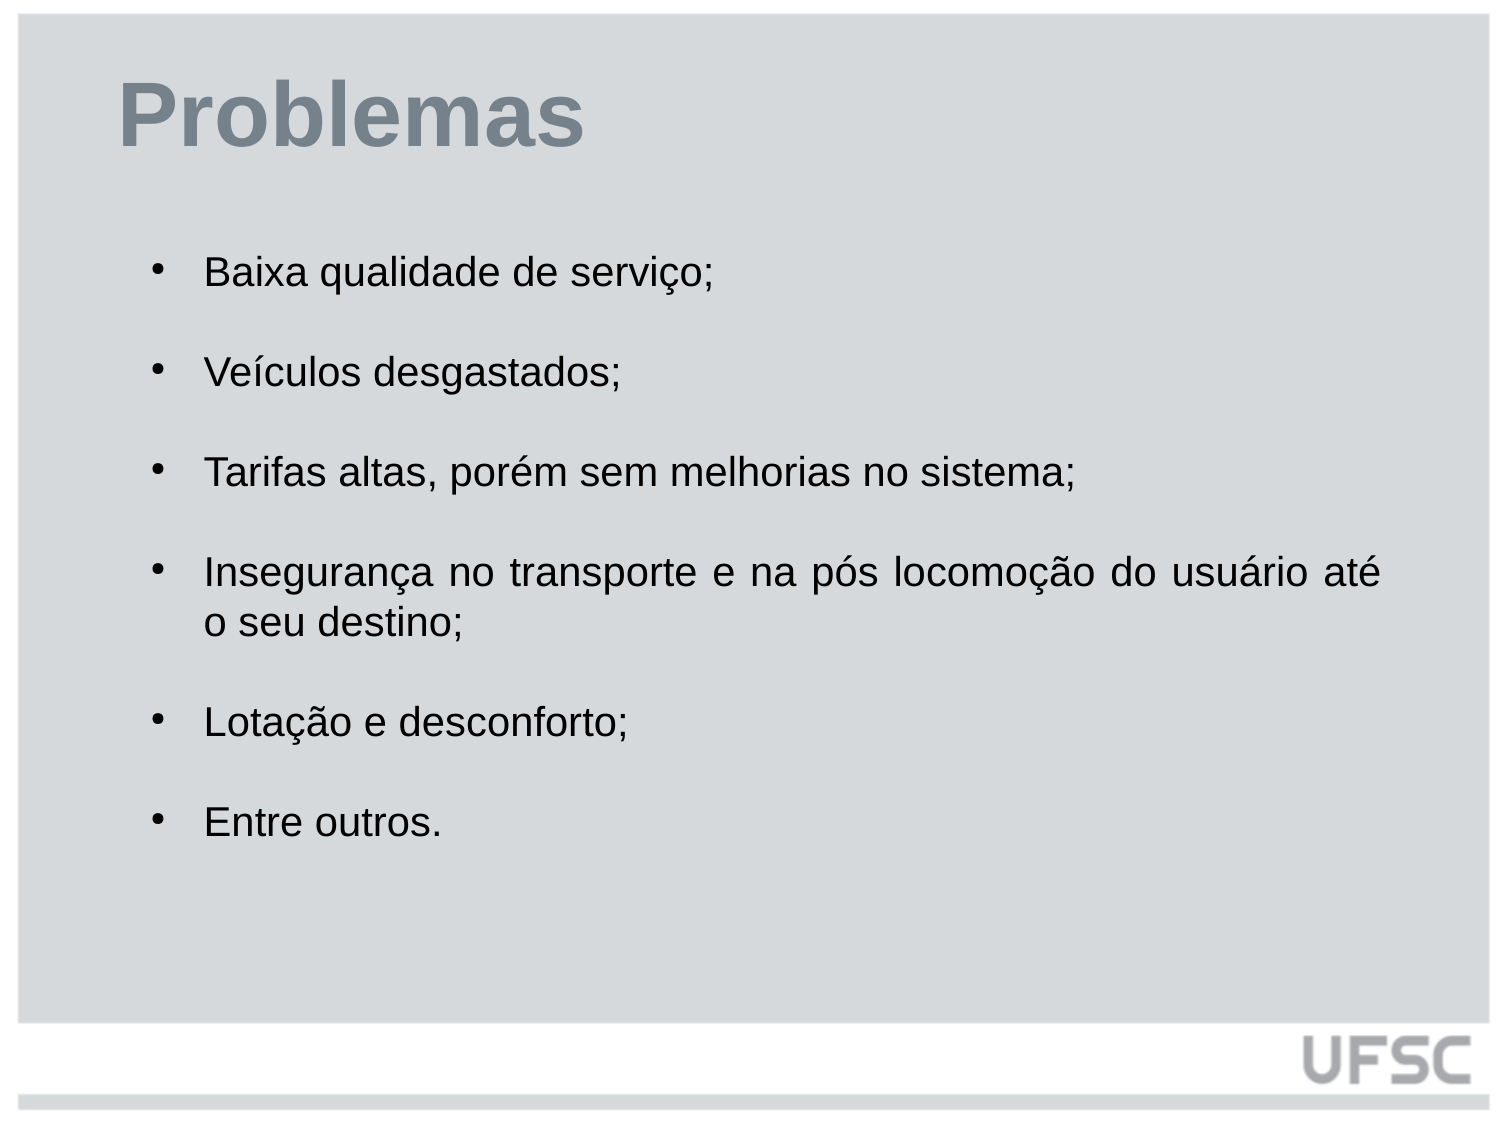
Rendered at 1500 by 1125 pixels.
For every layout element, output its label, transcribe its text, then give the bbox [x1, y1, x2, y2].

title Problemas [103, 59, 1397, 207]
list Baixa qualidade de serviço; Veículos desgastados; Tarifas altas, porém sem melhorias no sistema; Insegurança no transporte e na pós locomoção do usuário até o seu destino; Lotação e desconforto; Entre outros. [118, 237, 1397, 857]
picture [0, 0, 1500, 1125]
